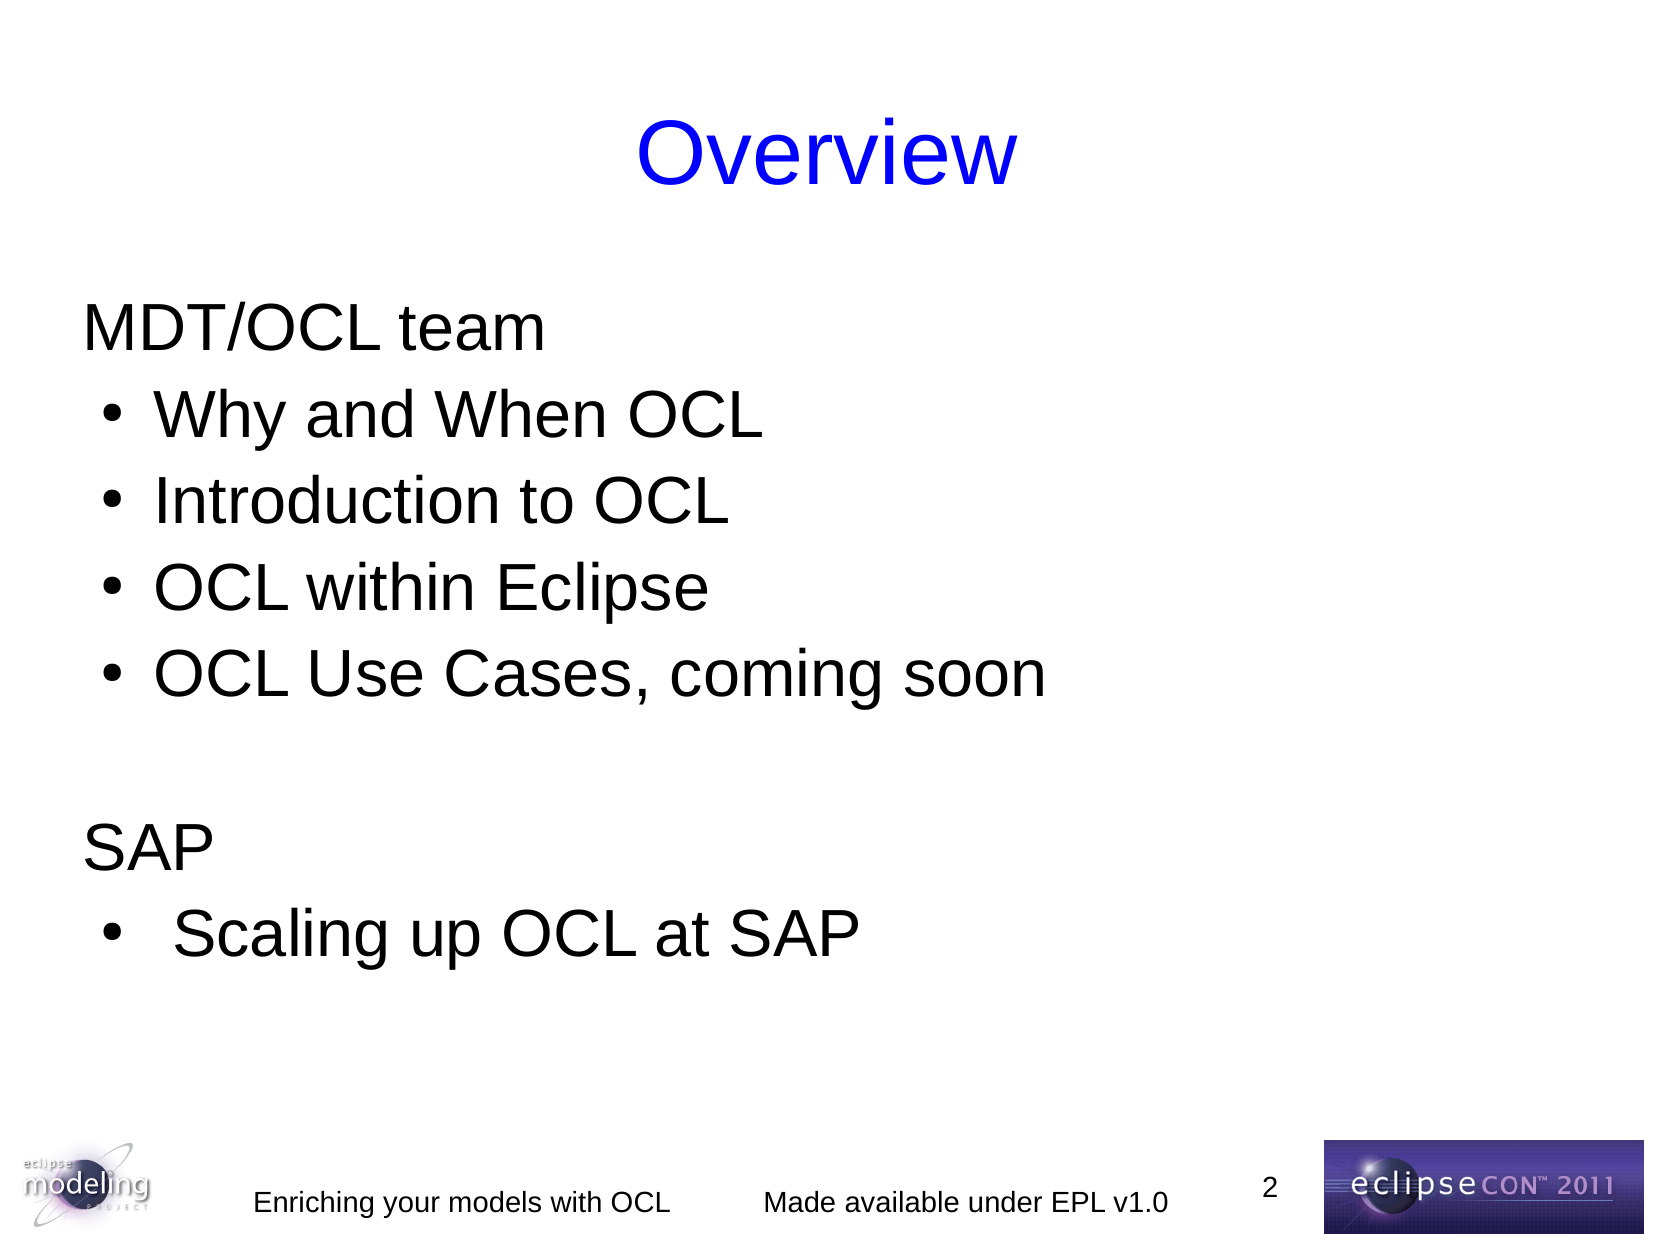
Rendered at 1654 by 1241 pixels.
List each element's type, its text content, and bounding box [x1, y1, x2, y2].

list MDT/OCL team Why and When OCL Introduction to OCL OCL within Eclipse OCL Use Cases, coming soon SAP Scaling up OCL at SAP [82, 290, 1571, 1109]
title Overview [82, 49, 1571, 257]
picture [1324, 1140, 1644, 1234]
picture [9, 1136, 156, 1235]
